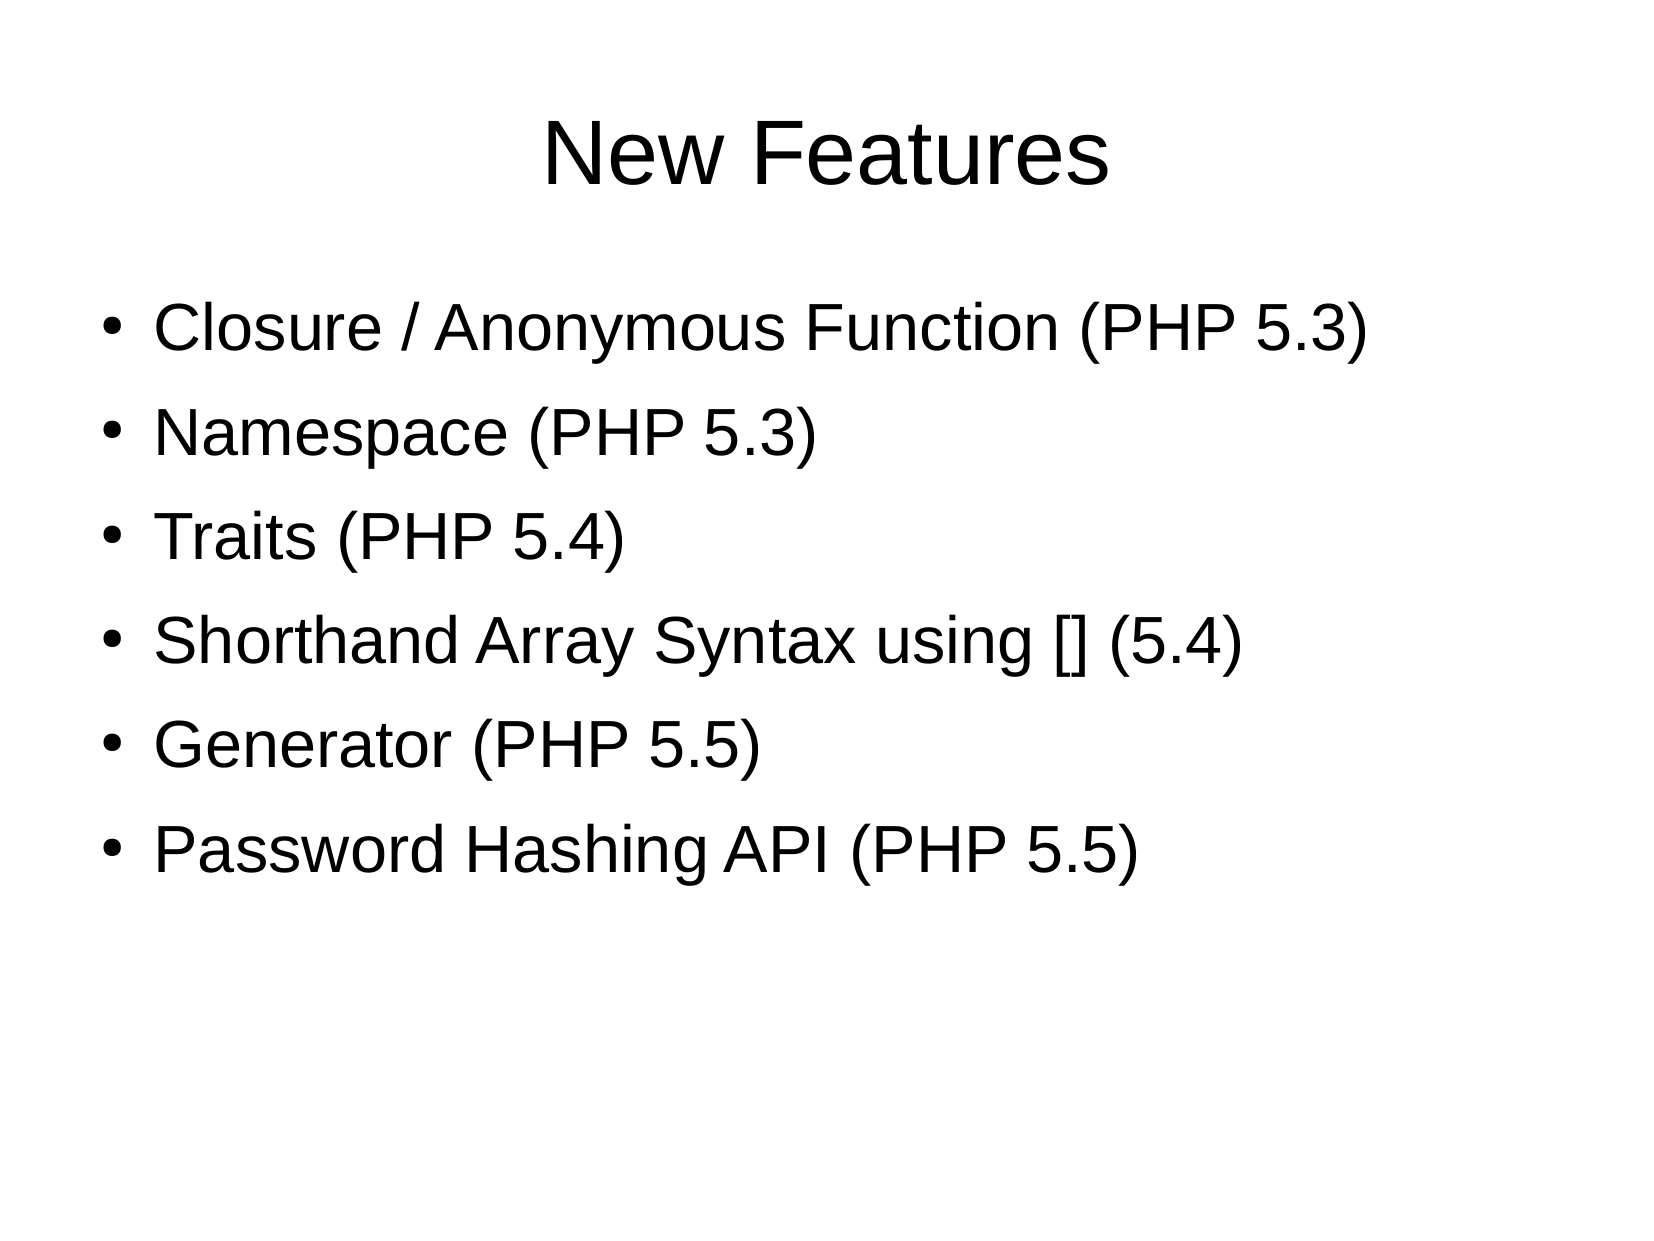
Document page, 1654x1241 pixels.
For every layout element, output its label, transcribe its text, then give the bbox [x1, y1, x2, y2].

title New Features [82, 49, 1571, 257]
list Closure / Anonymous Function (PHP 5.3) Namespace (PHP 5.3) Traits (PHP 5.4) Shorthand Array Syntax using [] (5.4) Generator (PHP 5.5) Password Hashing API (PHP 5.5) [82, 290, 1571, 1010]
